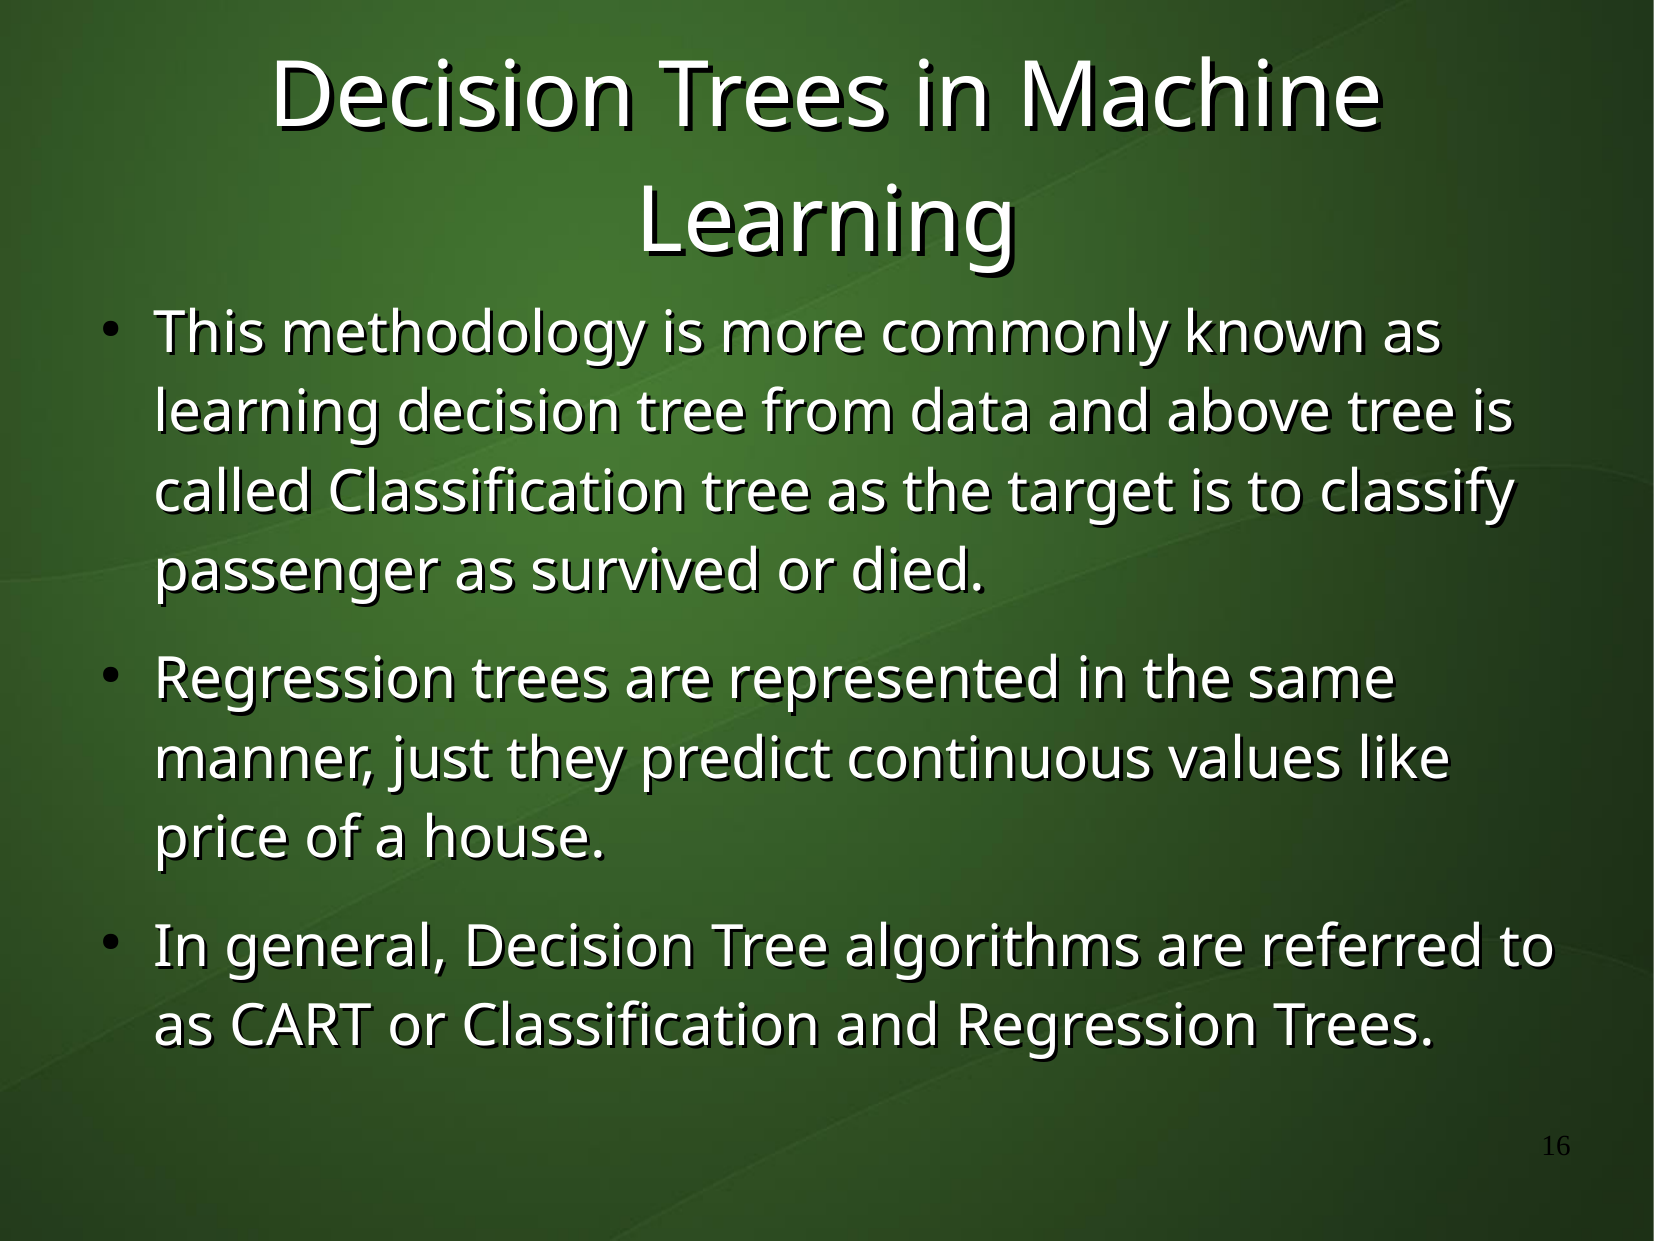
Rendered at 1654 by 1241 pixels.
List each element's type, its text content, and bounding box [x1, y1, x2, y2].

title Decision Trees in Machine Learning [82, 45, 1571, 261]
list This methodology is more commonly known as learning decision tree from data and above tree is called Classification tree as the target is to classify passenger as survived or died. Regression trees are represented in the same manner, just they predict continuous values like price of a house. In general, Decision Tree algorithms are referred to as CART or Classification and Regression Trees. [82, 290, 1571, 1027]
picture [0, 0, 1654, 1241]
